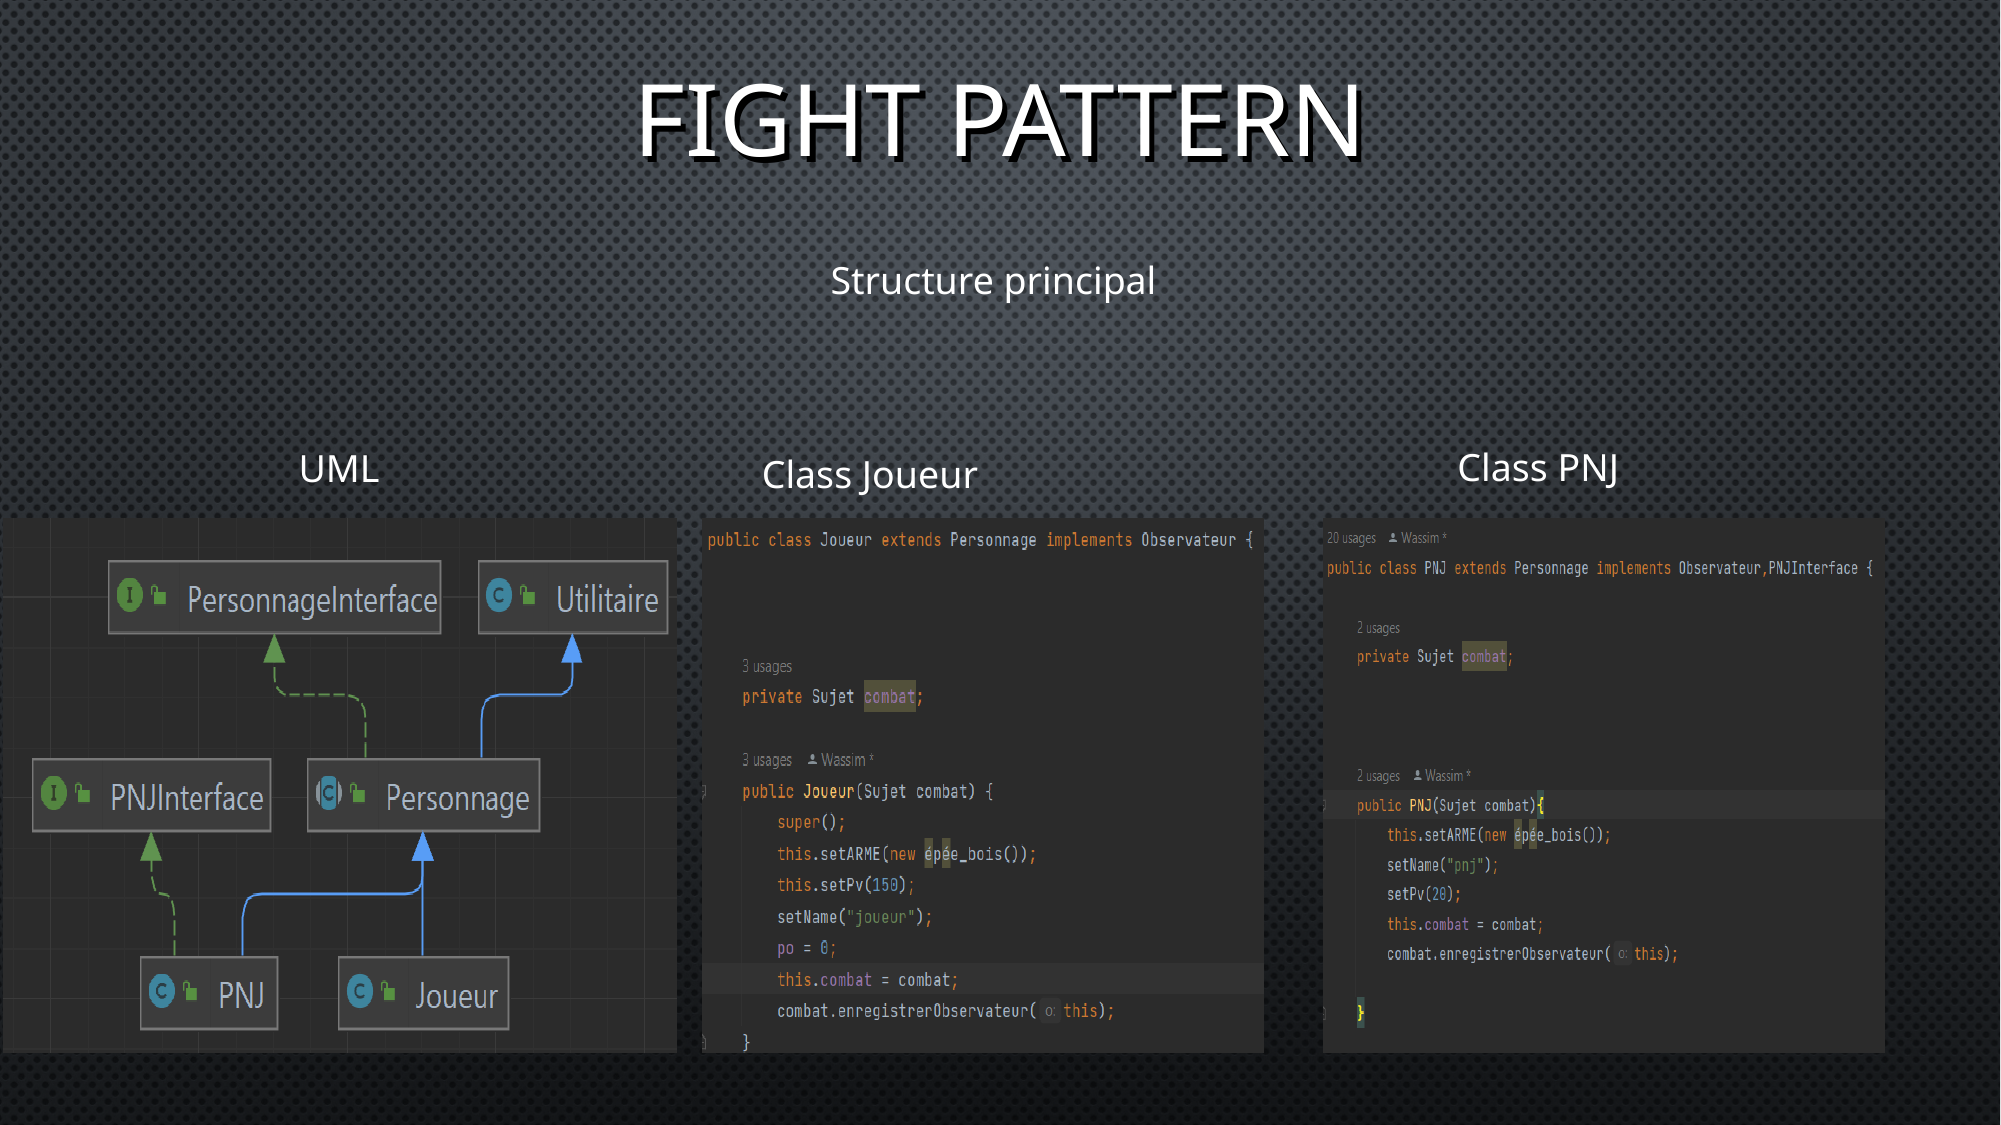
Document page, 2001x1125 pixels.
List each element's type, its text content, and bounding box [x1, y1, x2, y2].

text_box Class PNJ [1442, 436, 1865, 498]
picture [702, 518, 1264, 1053]
text_box Class Joueur [746, 443, 1169, 505]
text_box [0, 0, 2000, 1125]
text_box Structure principal [815, 249, 1185, 311]
text_box UML [283, 437, 706, 499]
title Fight Pattern [612, 9, 1388, 185]
picture [3, 518, 677, 1053]
picture [1323, 518, 1885, 1053]
